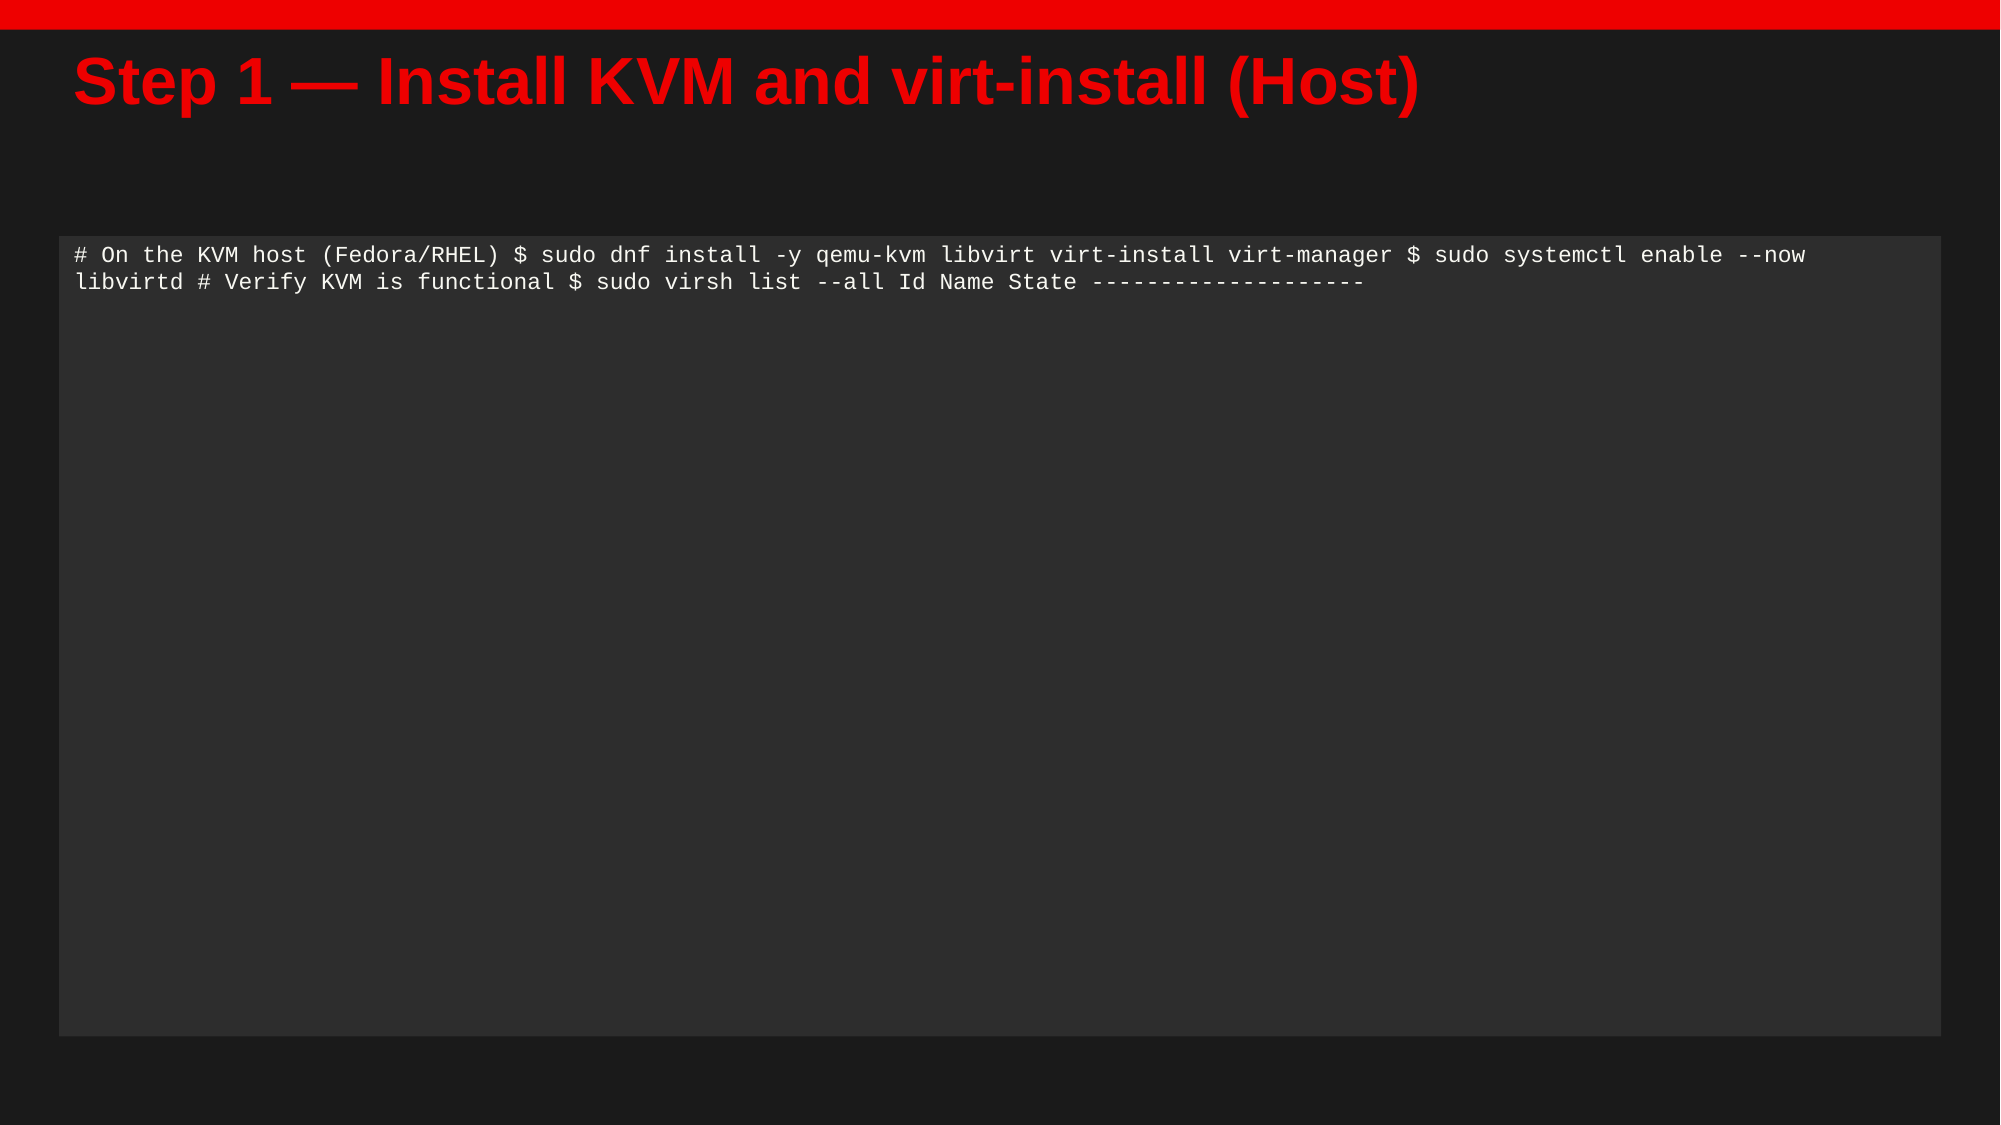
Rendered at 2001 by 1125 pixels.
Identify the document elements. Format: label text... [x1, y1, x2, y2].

text_box # On the KVM host (Fedora/RHEL) $ sudo dnf install -y qemu-kvm libvirt virt-install virt-manager $ sudo systemctl enable --now libvirtd # Verify KVM is functional $ sudo virsh list --all Id Name State -------------------- [59, 236, 1942, 1037]
text_box Step 1 — Install KVM and virt-install (Host) [59, 36, 1942, 208]
text_box [0, 0, 2001, 30]
